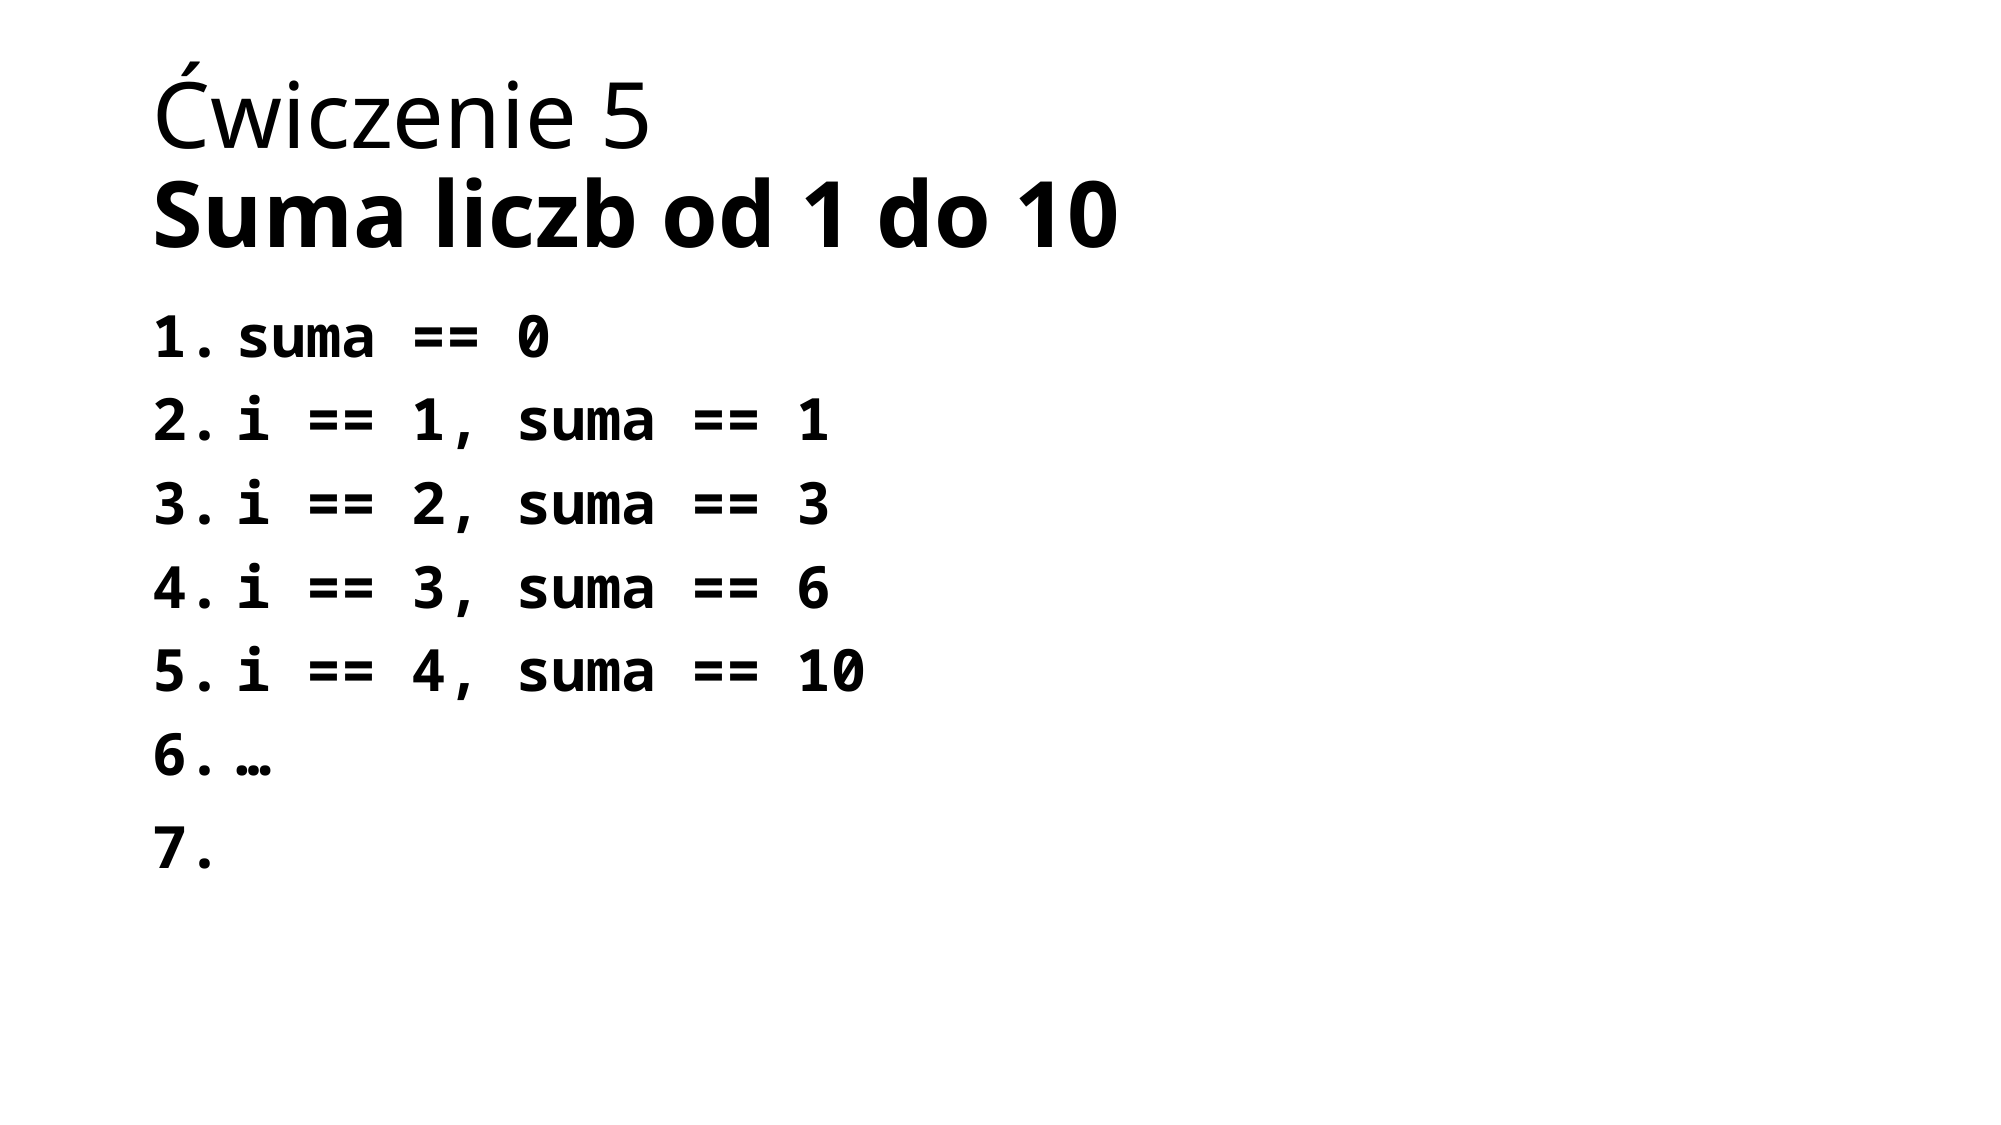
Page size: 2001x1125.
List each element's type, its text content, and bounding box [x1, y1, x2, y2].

list suma == 0 i == 1, suma == 1 i == 2, suma == 3 i == 3, suma == 6 i == 4, suma == 10 … [137, 299, 1863, 1014]
title Ćwiczenie 5 Suma liczb od 1 do 10 [137, 59, 1863, 278]
